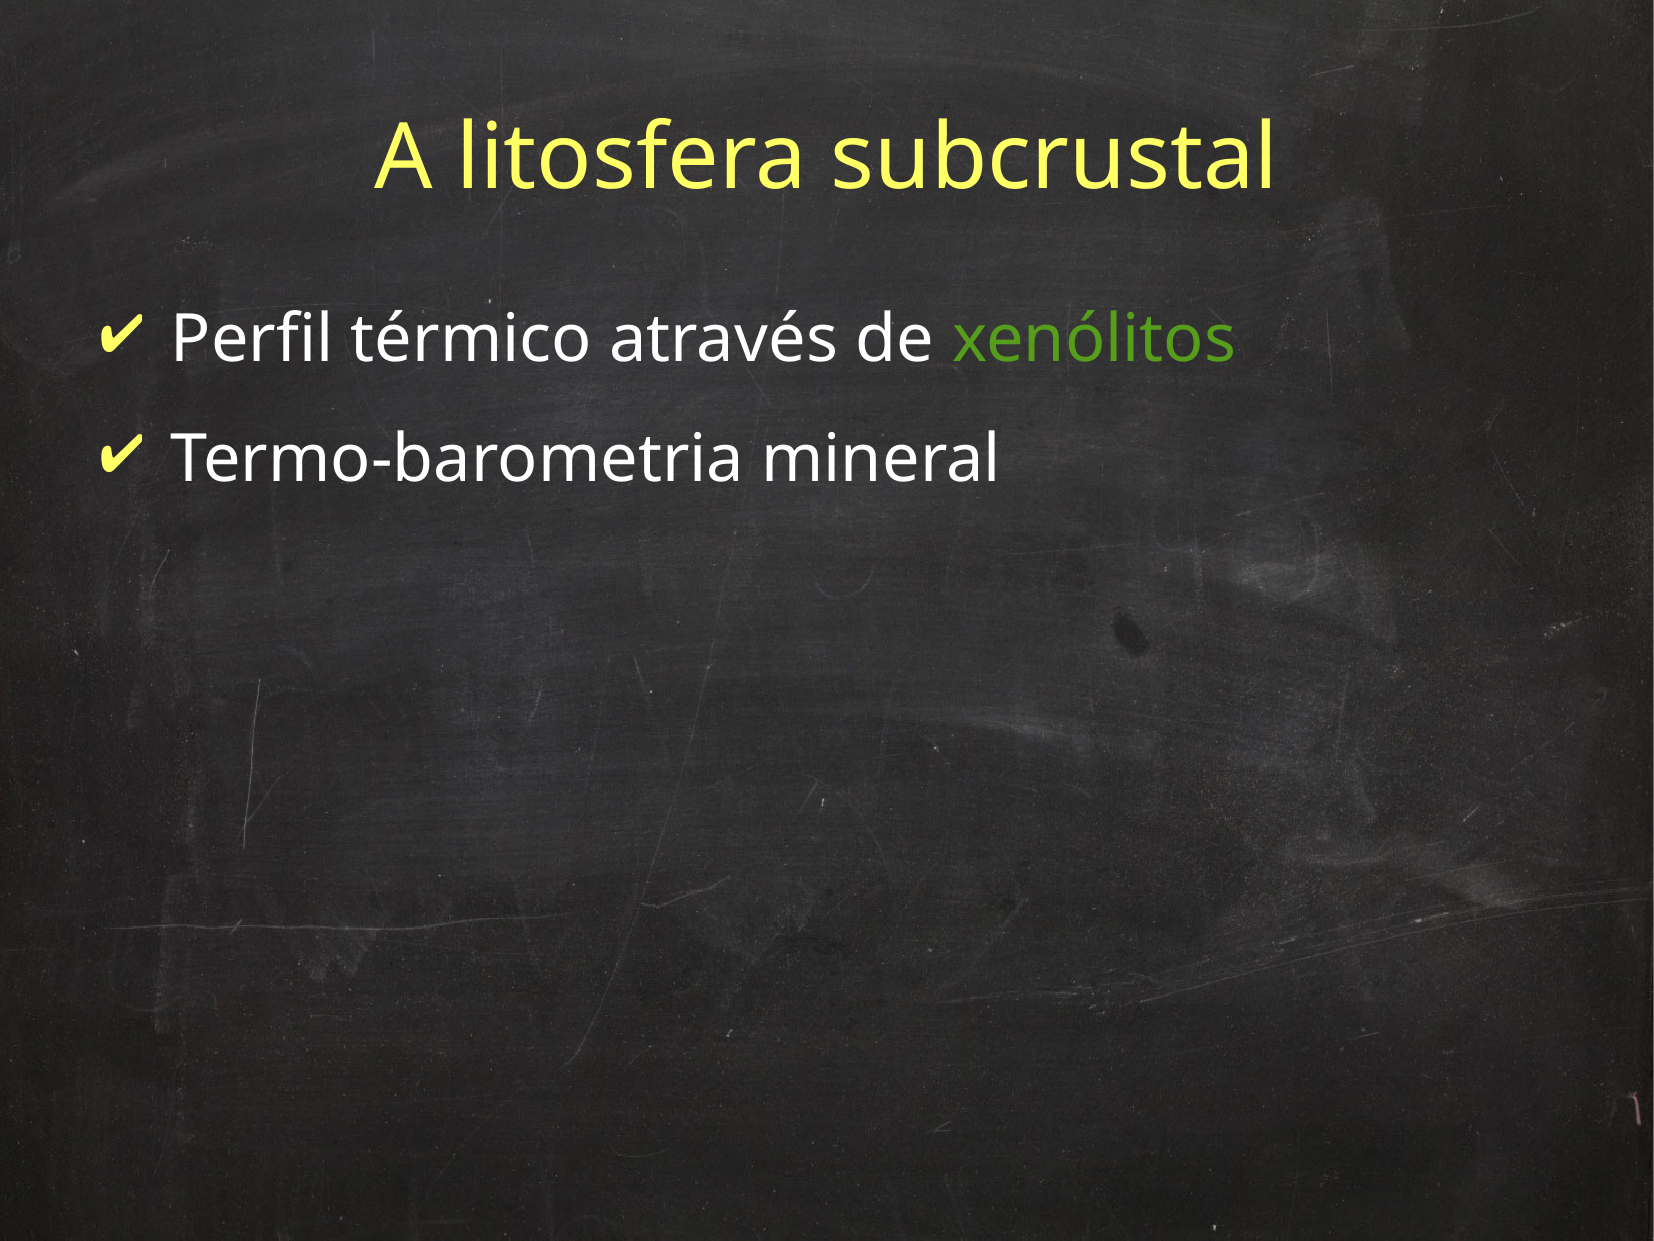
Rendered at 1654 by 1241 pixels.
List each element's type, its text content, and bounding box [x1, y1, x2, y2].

list Perfil térmico através de xenólitos Termo-barometria mineral [82, 290, 1571, 1109]
picture [0, 0, 1654, 1241]
title A litosfera subcrustal [82, 56, 1571, 250]
